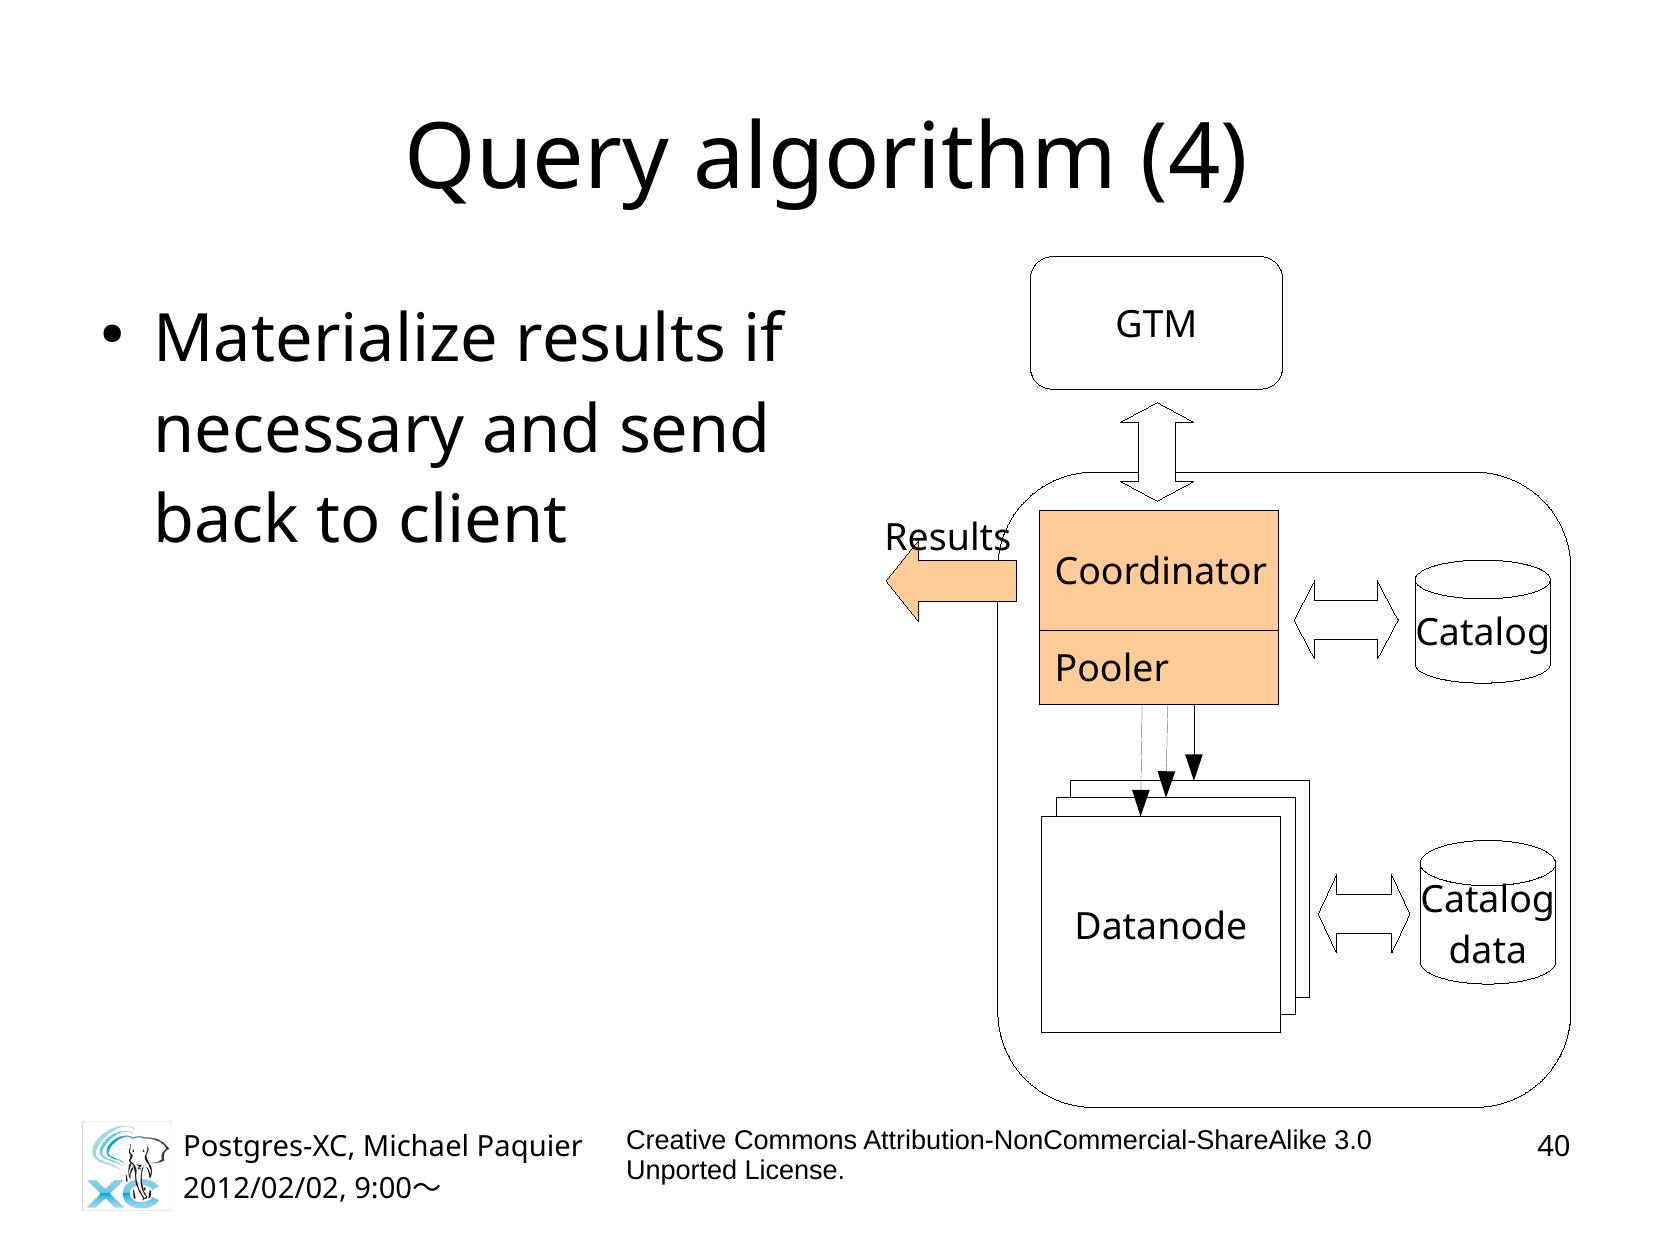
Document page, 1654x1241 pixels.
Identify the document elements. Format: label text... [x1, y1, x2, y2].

text_box [1294, 580, 1399, 659]
list Materialize results if necessary and send back to client [82, 290, 809, 1109]
text_box Datanode [1142, 797, 1296, 1015]
text_box Catalog data [1420, 840, 1556, 985]
text_box Datanode [1041, 816, 1281, 1033]
picture [82, 1121, 172, 1211]
text_box Results [869, 502, 1035, 564]
text_box Datanode [1070, 780, 1140, 797]
text_box Datanode [1167, 780, 1310, 998]
text_box Catalog [1415, 560, 1551, 684]
text_box Datanode [1056, 797, 1140, 816]
title Query algorithm (4) [82, 49, 1571, 257]
text_box [1120, 402, 1194, 502]
text_box Coordinator [1039, 510, 1279, 630]
text_box [886, 564, 1017, 622]
text_box Pooler [1039, 630, 1279, 705]
text_box [1318, 874, 1410, 953]
text_box GTM [1030, 256, 1283, 390]
text_box Datanode [1142, 780, 1165, 797]
